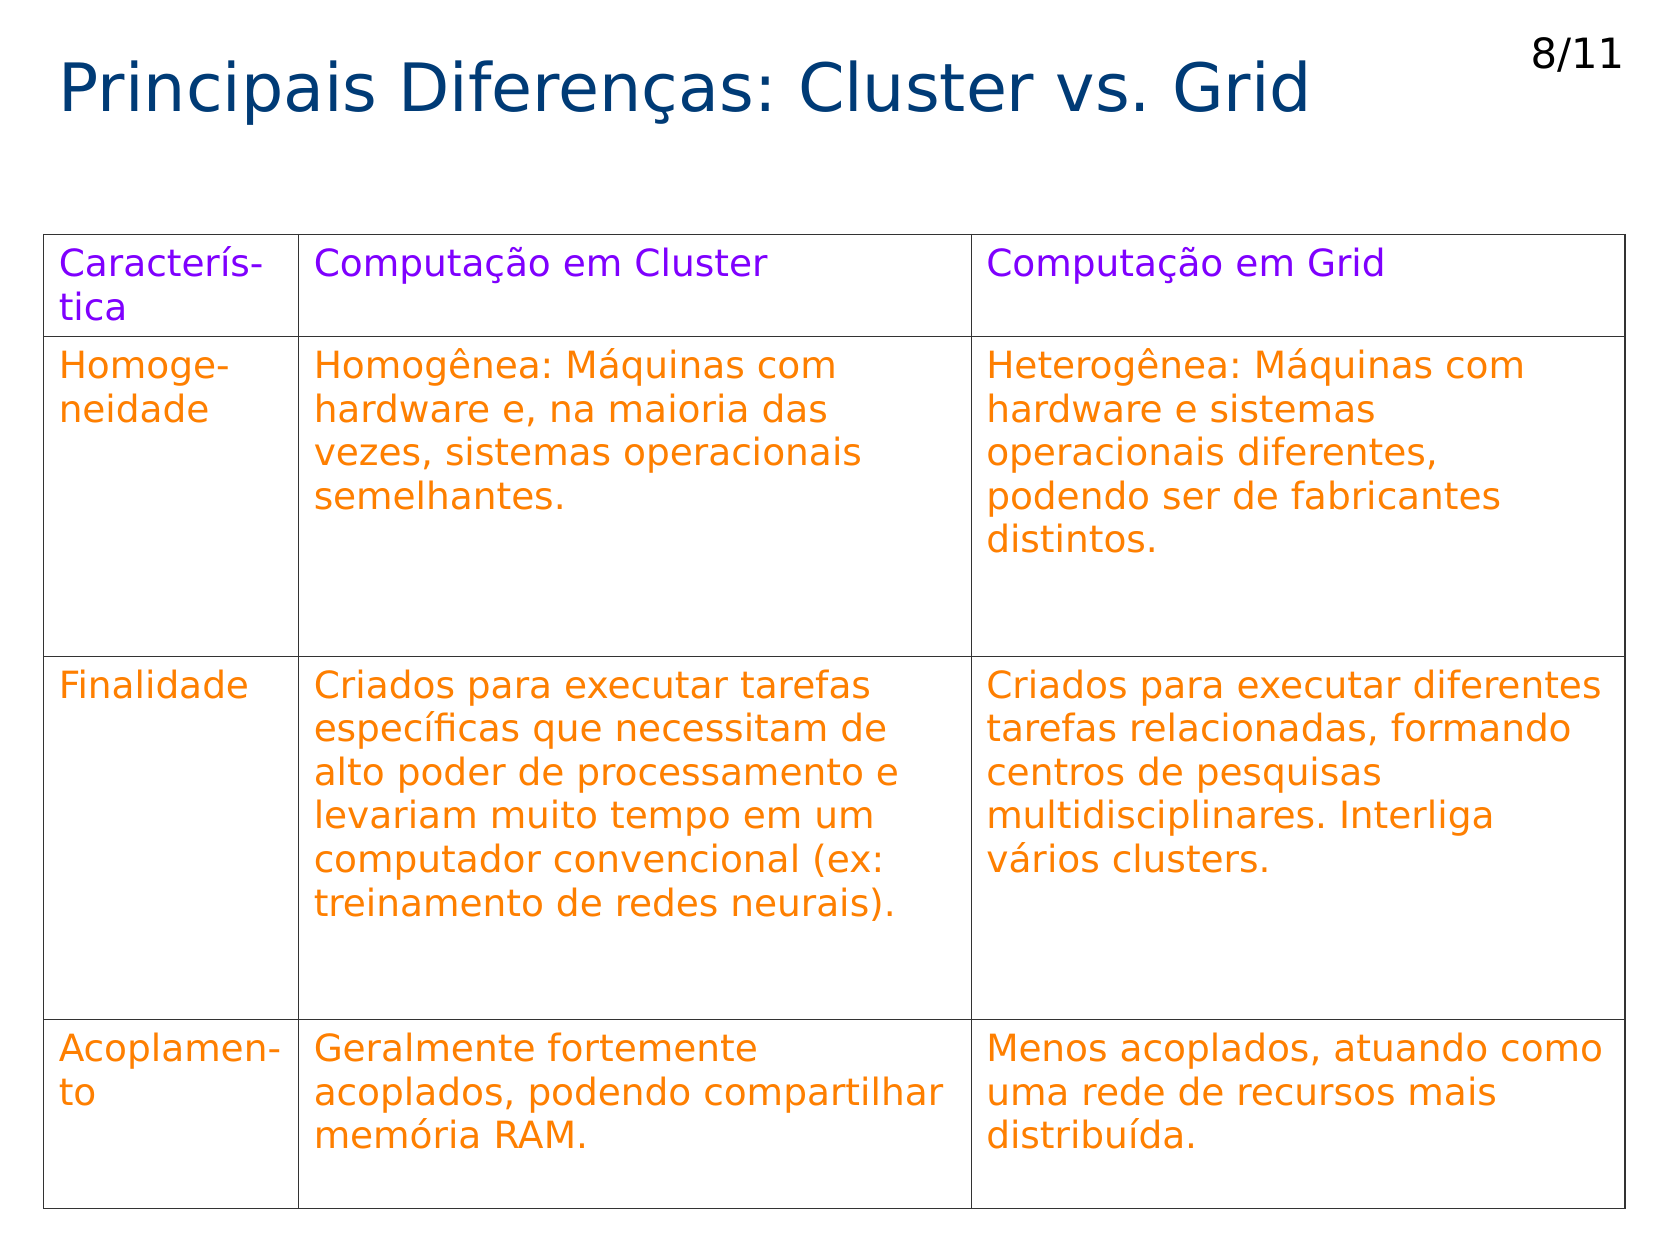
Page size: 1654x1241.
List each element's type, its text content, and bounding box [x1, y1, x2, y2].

table_cell Heterogênea: Máquinas com hardware e sistemas operacionais diferentes, podendo ser de fabricantes distintos. [972, 337, 1624, 656]
table_cell Finalidade [44, 657, 298, 1019]
table_cell Homoge-neidade [44, 337, 298, 656]
table_cell Homogênea: Máquinas com hardware e, na maioria das vezes, sistemas operacionais semelhantes. [299, 337, 971, 656]
table_cell Criados para executar tarefas específicas que necessitam de alto poder de processamento e levariam muito tempo em um computador convencional (ex: treinamento de redes neurais). [299, 657, 971, 1019]
table_header Caracterís-tica [44, 235, 298, 336]
table_cell Geralmente fortemente acoplados, podendo compartilhar memória RAM. [299, 1020, 971, 1208]
table_header Computação em Cluster [299, 235, 971, 336]
table_cell Menos acoplados, atuando como uma rede de recursos mais distribuída. [972, 1020, 1624, 1208]
table_header Computação em Grid [972, 235, 1624, 336]
title Principais Diferenças: Cluster vs. Grid [59, 29, 1506, 148]
table_cell Criados para executar diferentes tarefas relacionadas, formando centros de pesquisas multidisciplinares. Interliga vários clusters. [972, 657, 1624, 1019]
table_cell Acoplamen-to [44, 1020, 298, 1208]
